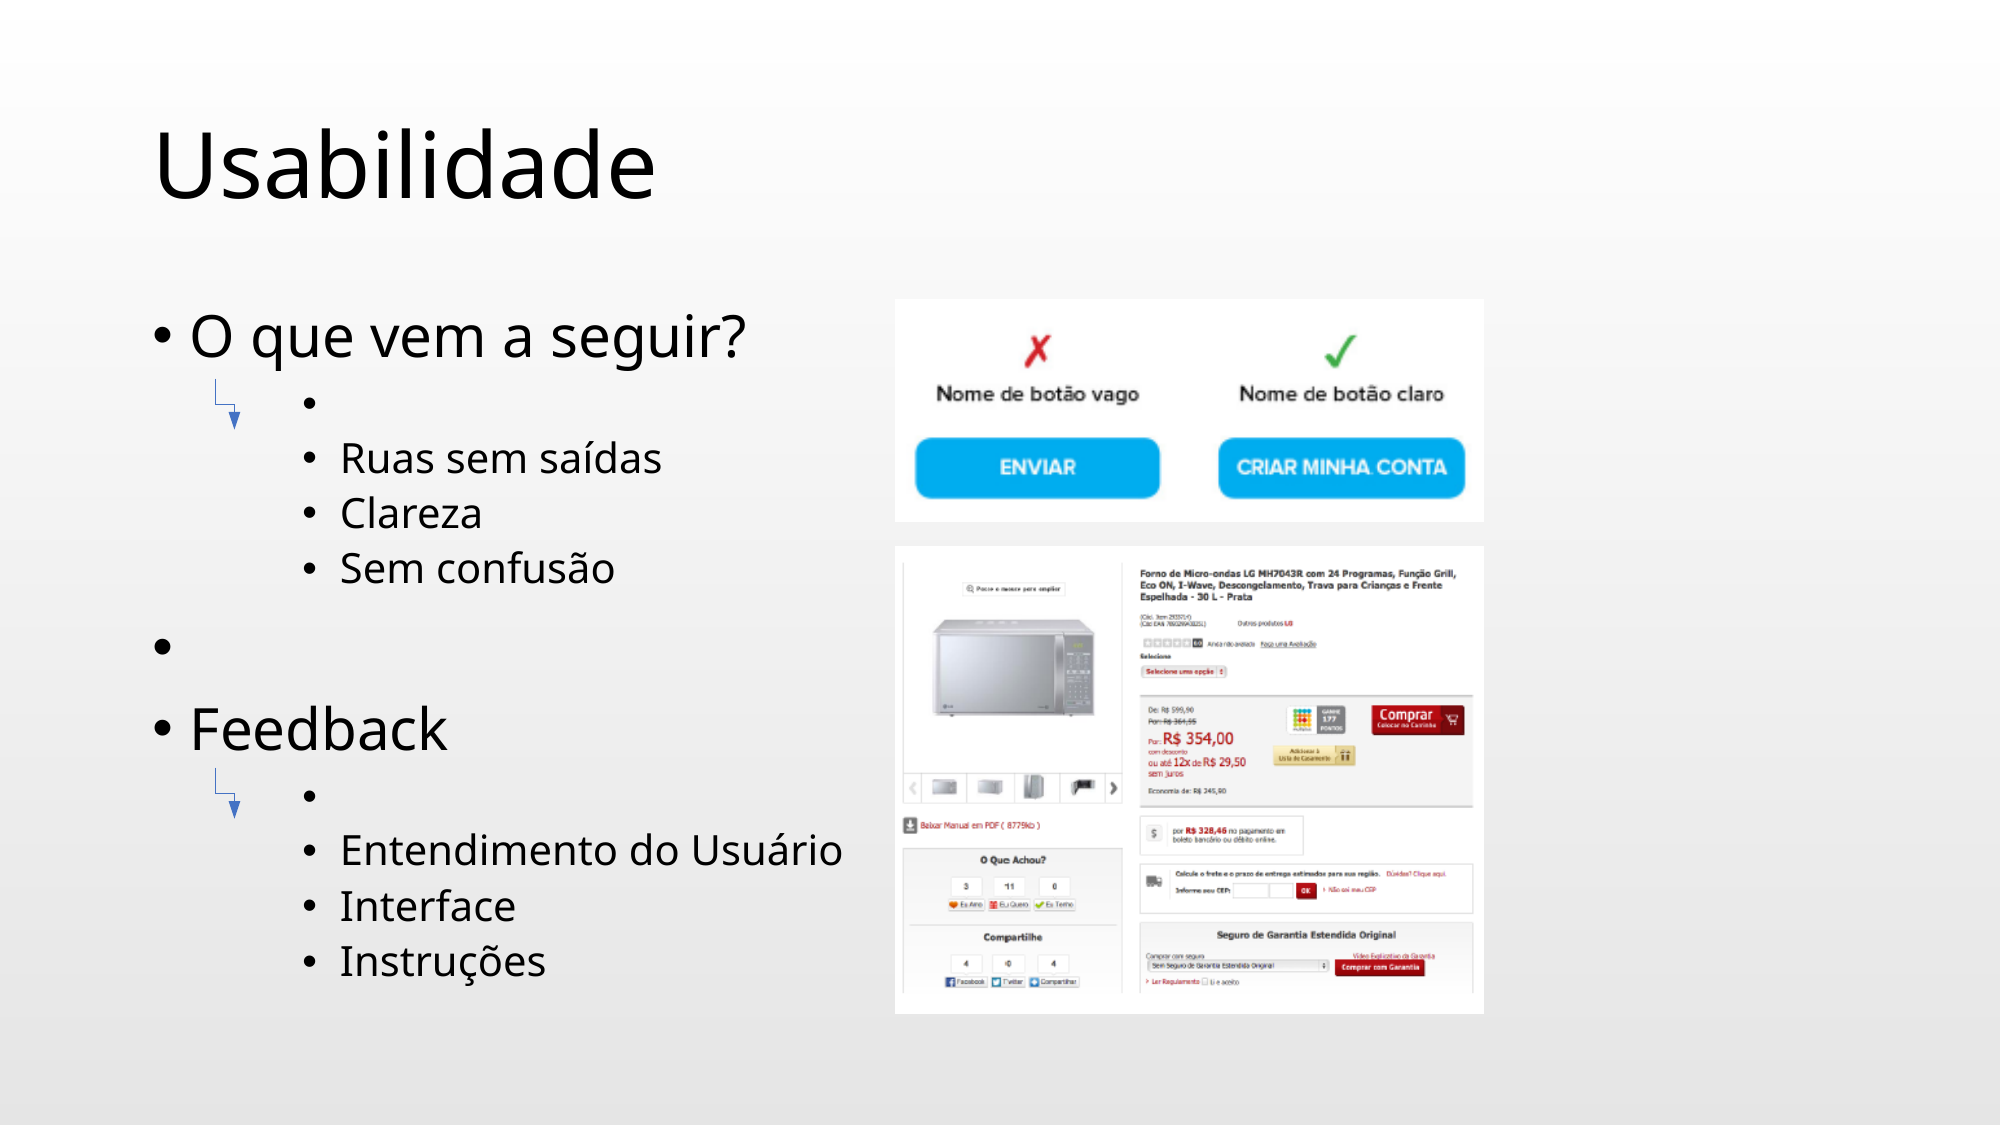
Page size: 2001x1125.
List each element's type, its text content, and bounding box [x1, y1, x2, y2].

list O que vem a seguir? Ruas sem saídas Clareza Sem confusão Feedback Entendimento do Usuário Interface Instruções [137, 299, 1863, 1014]
picture [895, 546, 1484, 1014]
picture [895, 299, 1484, 522]
title Usabilidade [137, 59, 1863, 278]
